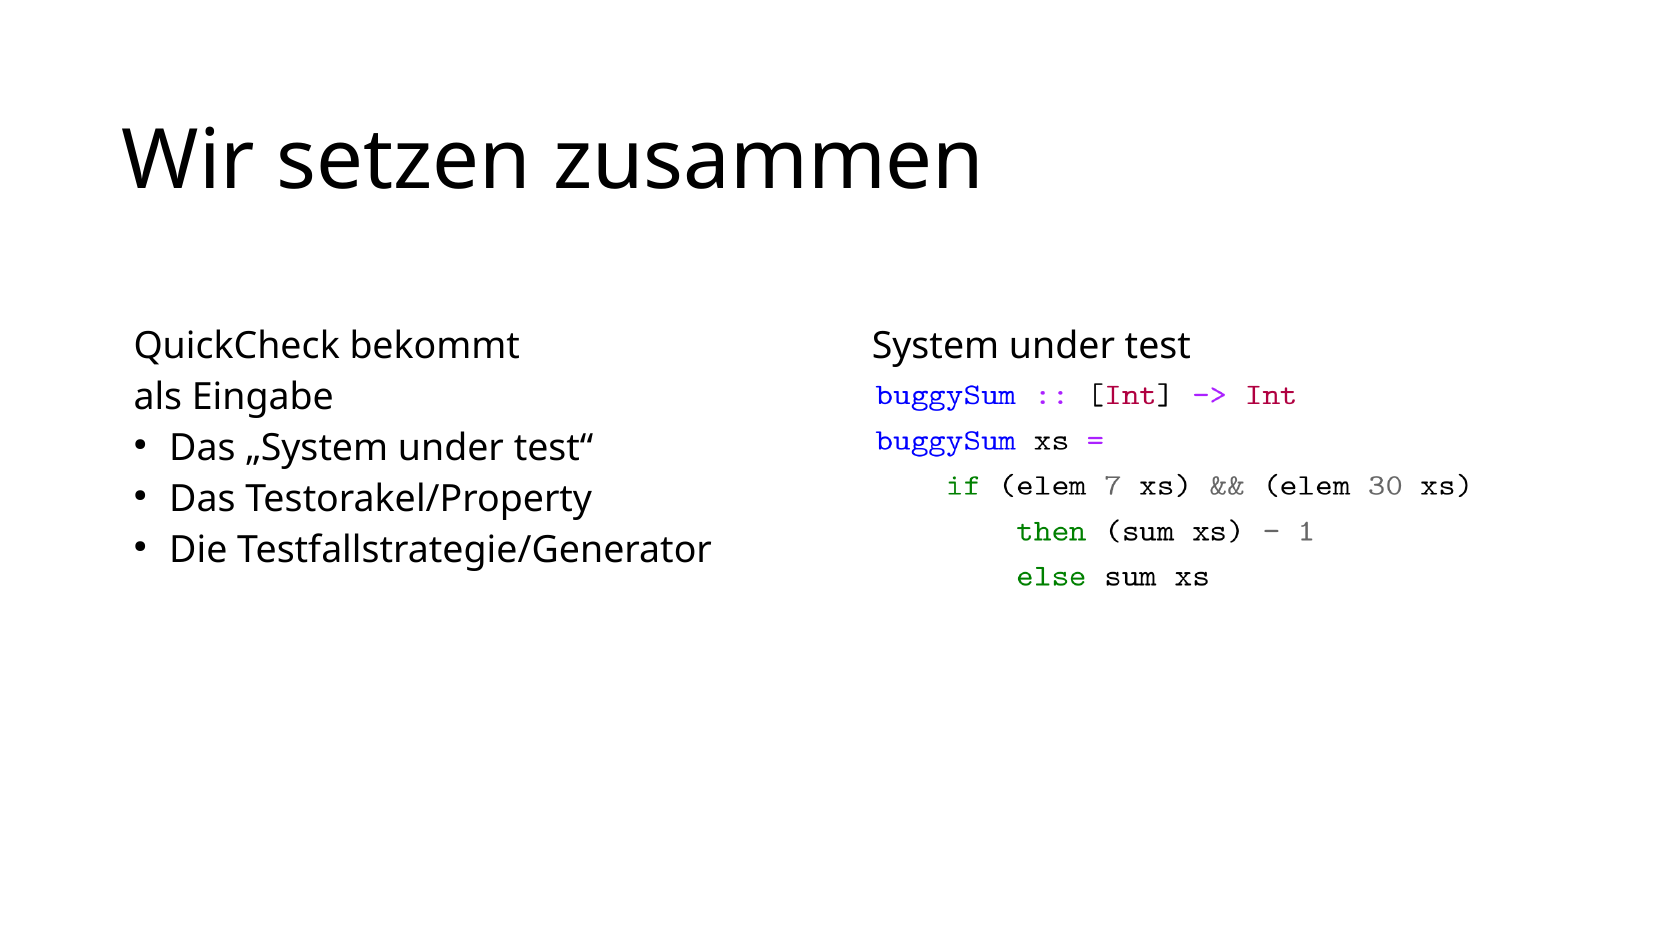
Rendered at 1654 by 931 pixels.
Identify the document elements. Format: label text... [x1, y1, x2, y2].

text_box Wir setzen zusammen [107, 92, 1536, 380]
text_box QuickCheck bekommt System under test als Eingabe Das „System under test“ Das Testorakel/Property Die Testfallstrategie/Generator [118, 310, 1299, 887]
picture [862, 373, 1491, 601]
